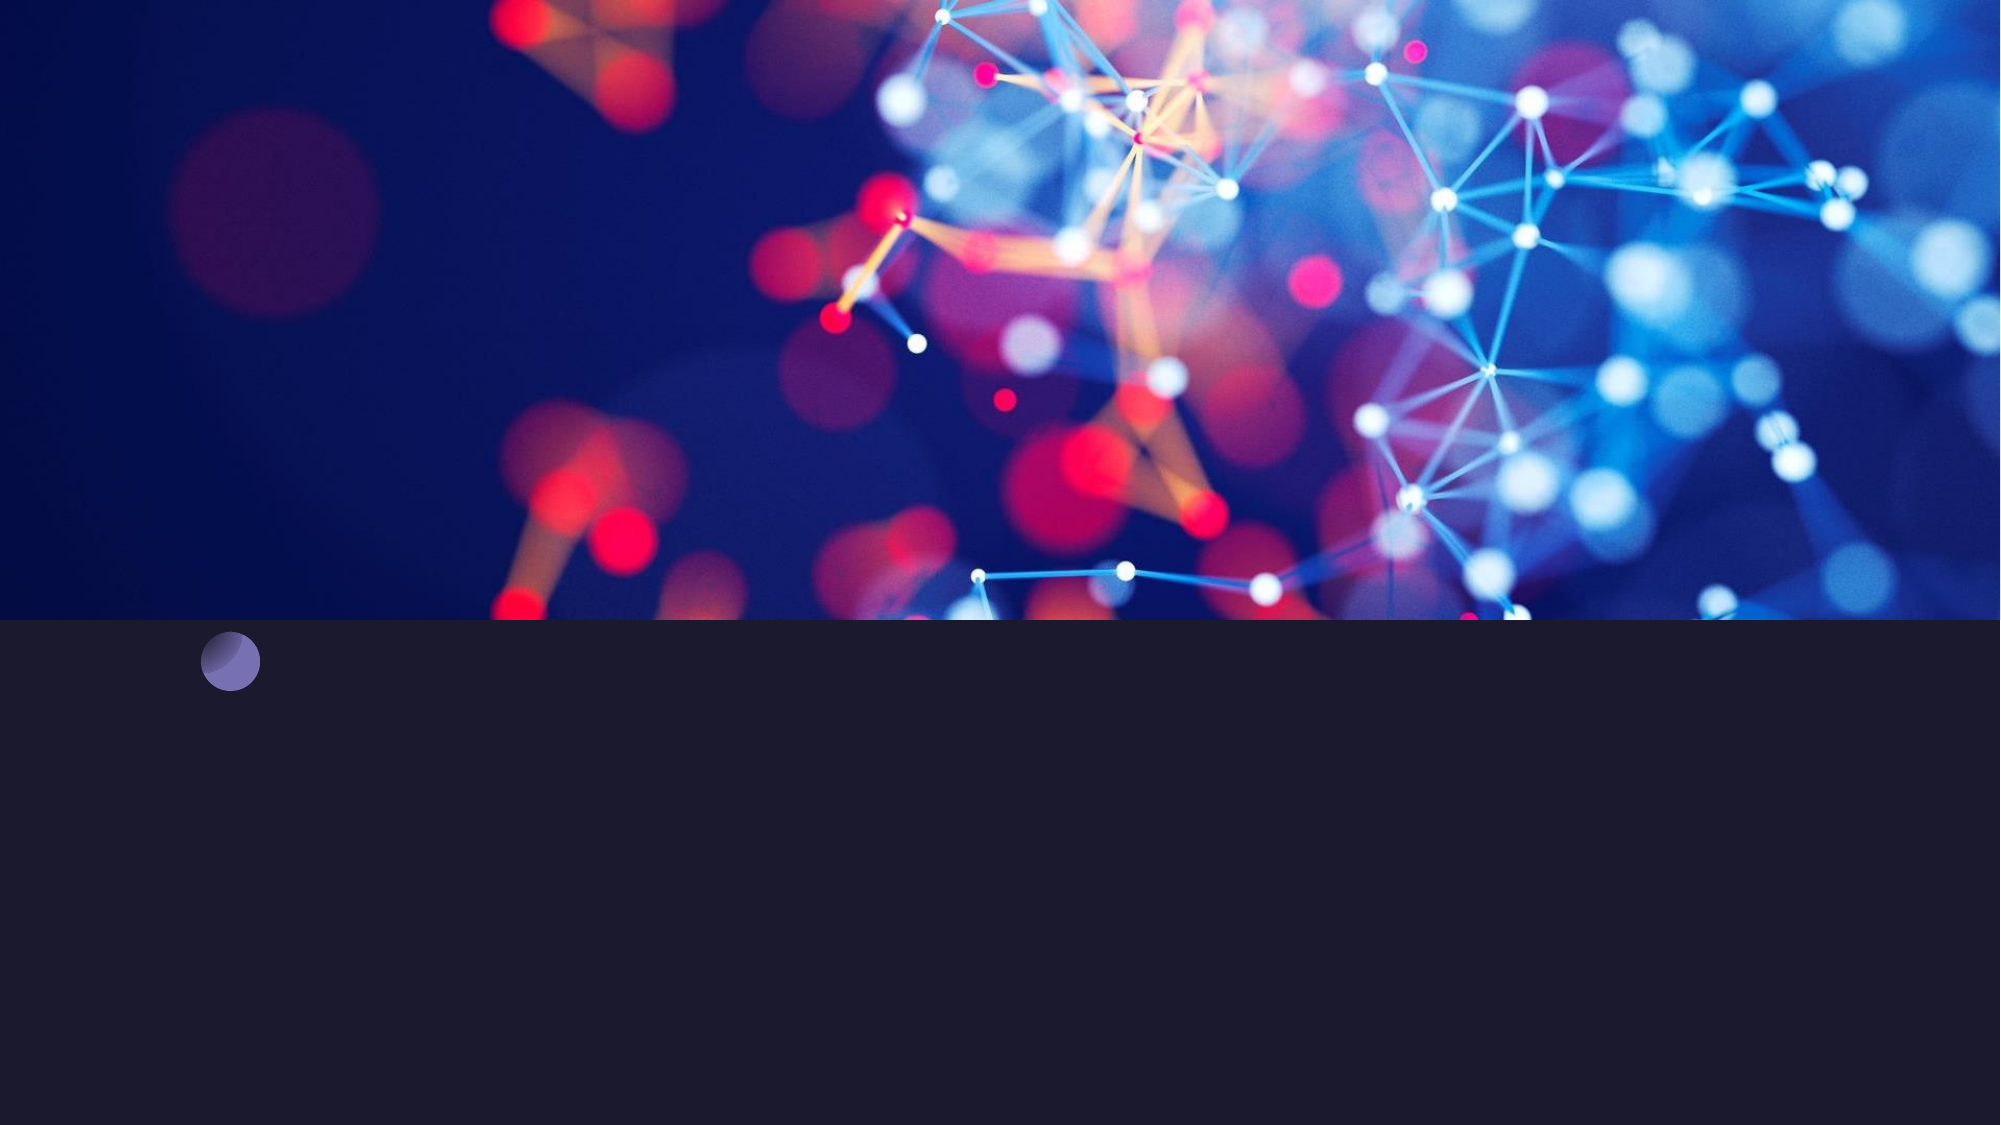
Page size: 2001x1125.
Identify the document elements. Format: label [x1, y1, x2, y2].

picture [0, 0, 2000, 620]
